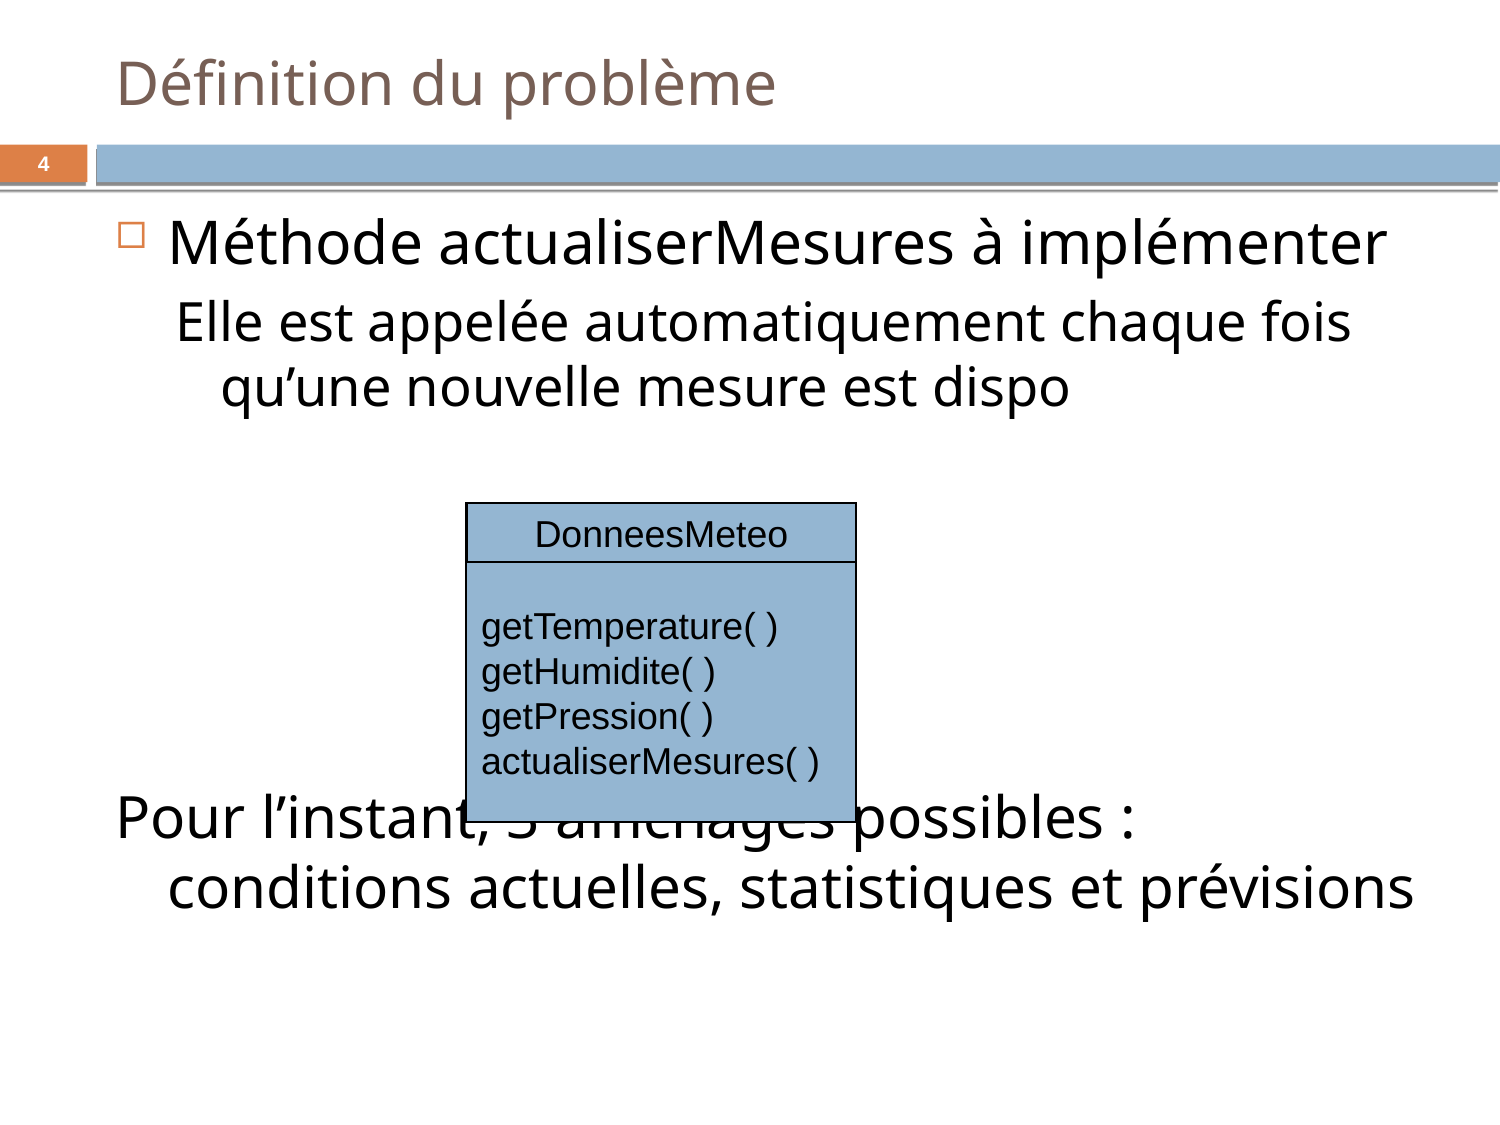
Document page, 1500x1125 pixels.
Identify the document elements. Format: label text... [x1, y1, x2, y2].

text_box DonneesMeteo [466, 503, 857, 563]
slide_number <numéro> [0, 143, 88, 184]
list Méthode actualiserMesures à implémenter Elle est appelée automatiquement chaque fois qu’une nouvelle mesure est dispo Pour l’instant, 3 affichages possibles : conditions actuelles, statistiques et prévisions [100, 196, 1438, 1000]
text_box getTemperature( ) getHumidite( ) getPression( ) actualiserMesures( ) [466, 563, 857, 823]
title Définition du problème [100, 37, 1438, 126]
